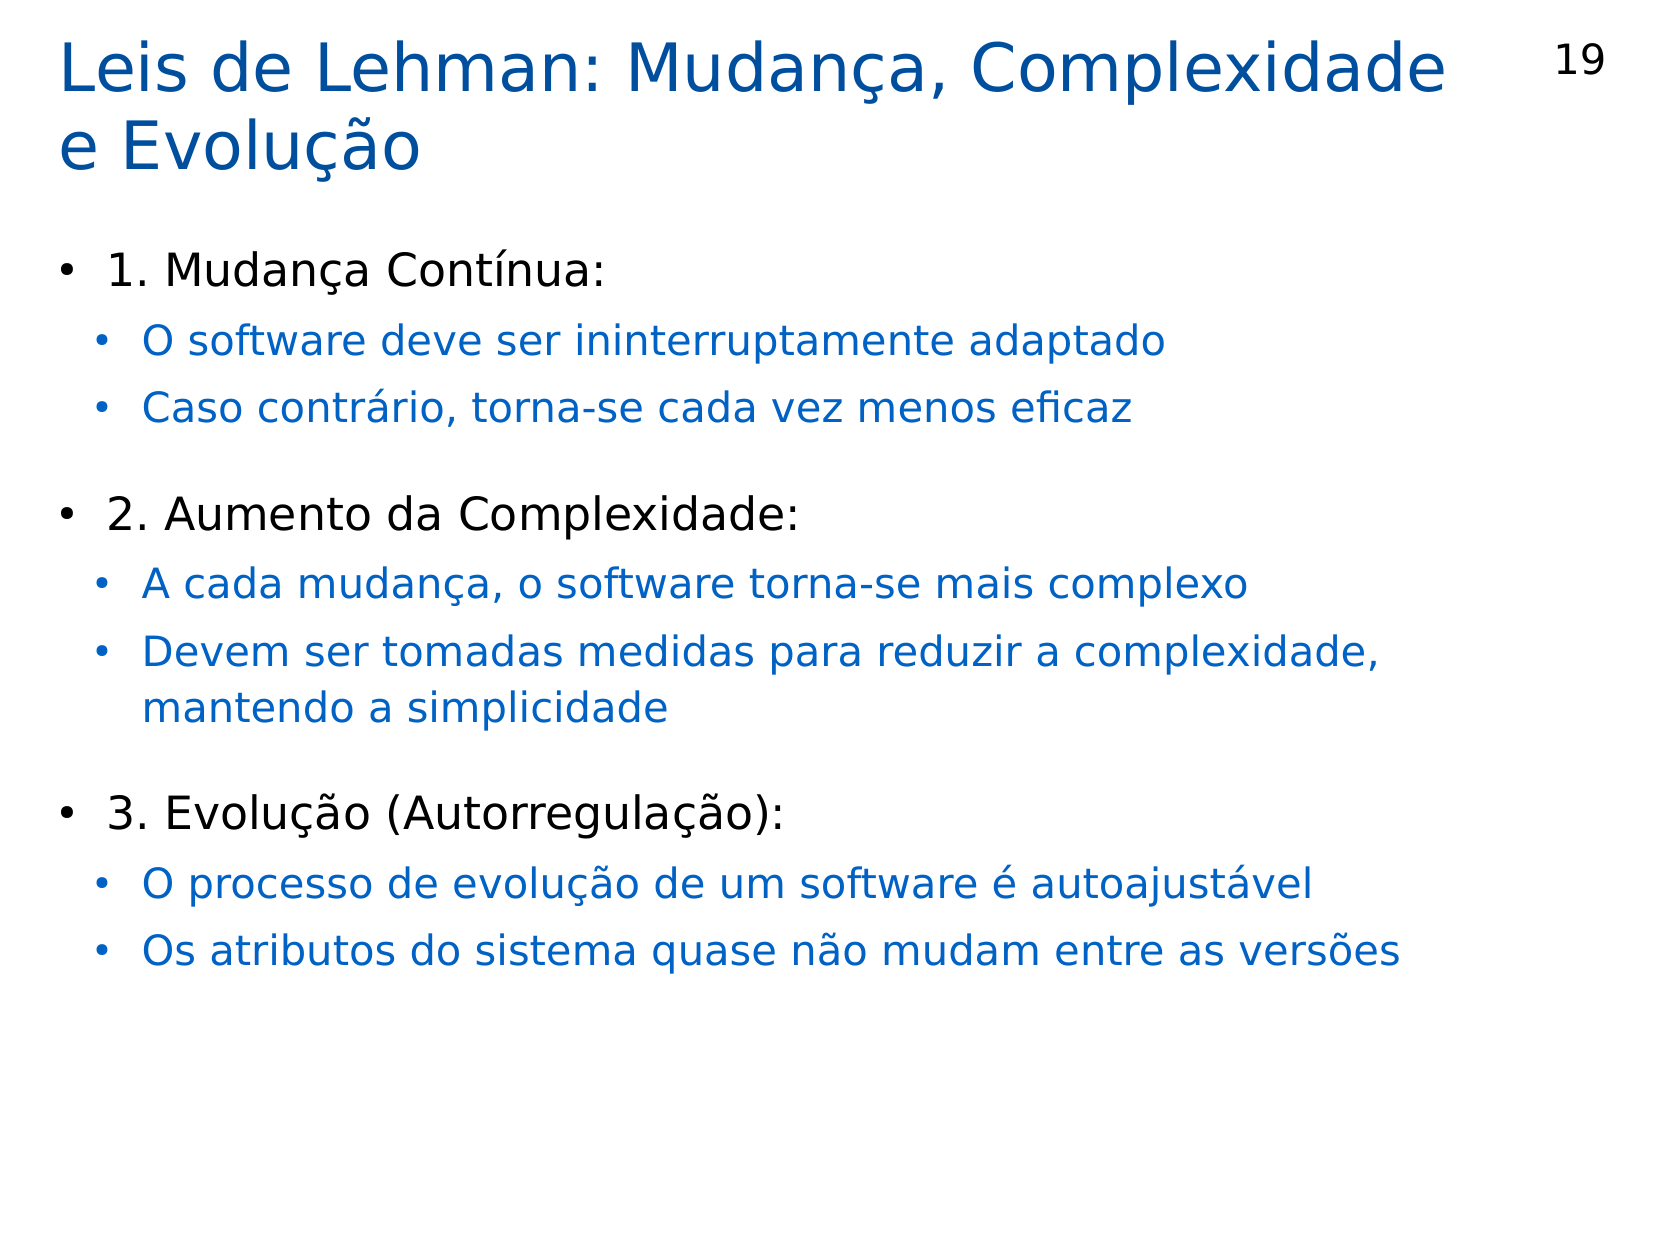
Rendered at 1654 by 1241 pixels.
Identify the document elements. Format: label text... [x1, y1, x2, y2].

title Leis de Lehman: Mudança, Complexidade e Evolução [59, 29, 1506, 186]
list 1. Mudança Contínua: O software deve ser ininterruptamente adaptado Caso contrário, torna-se cada vez menos eficaz 2. Aumento da Complexidade: A cada mudança, o software torna-se mais complexo Devem ser tomadas medidas para reduzir a complexidade, mantendo a simplicidade 3. Evolução (Autorregulação): O processo de evolução de um software é autoajustável Os atributos do sistema quase não mudam entre as versões [59, 236, 1595, 1211]
